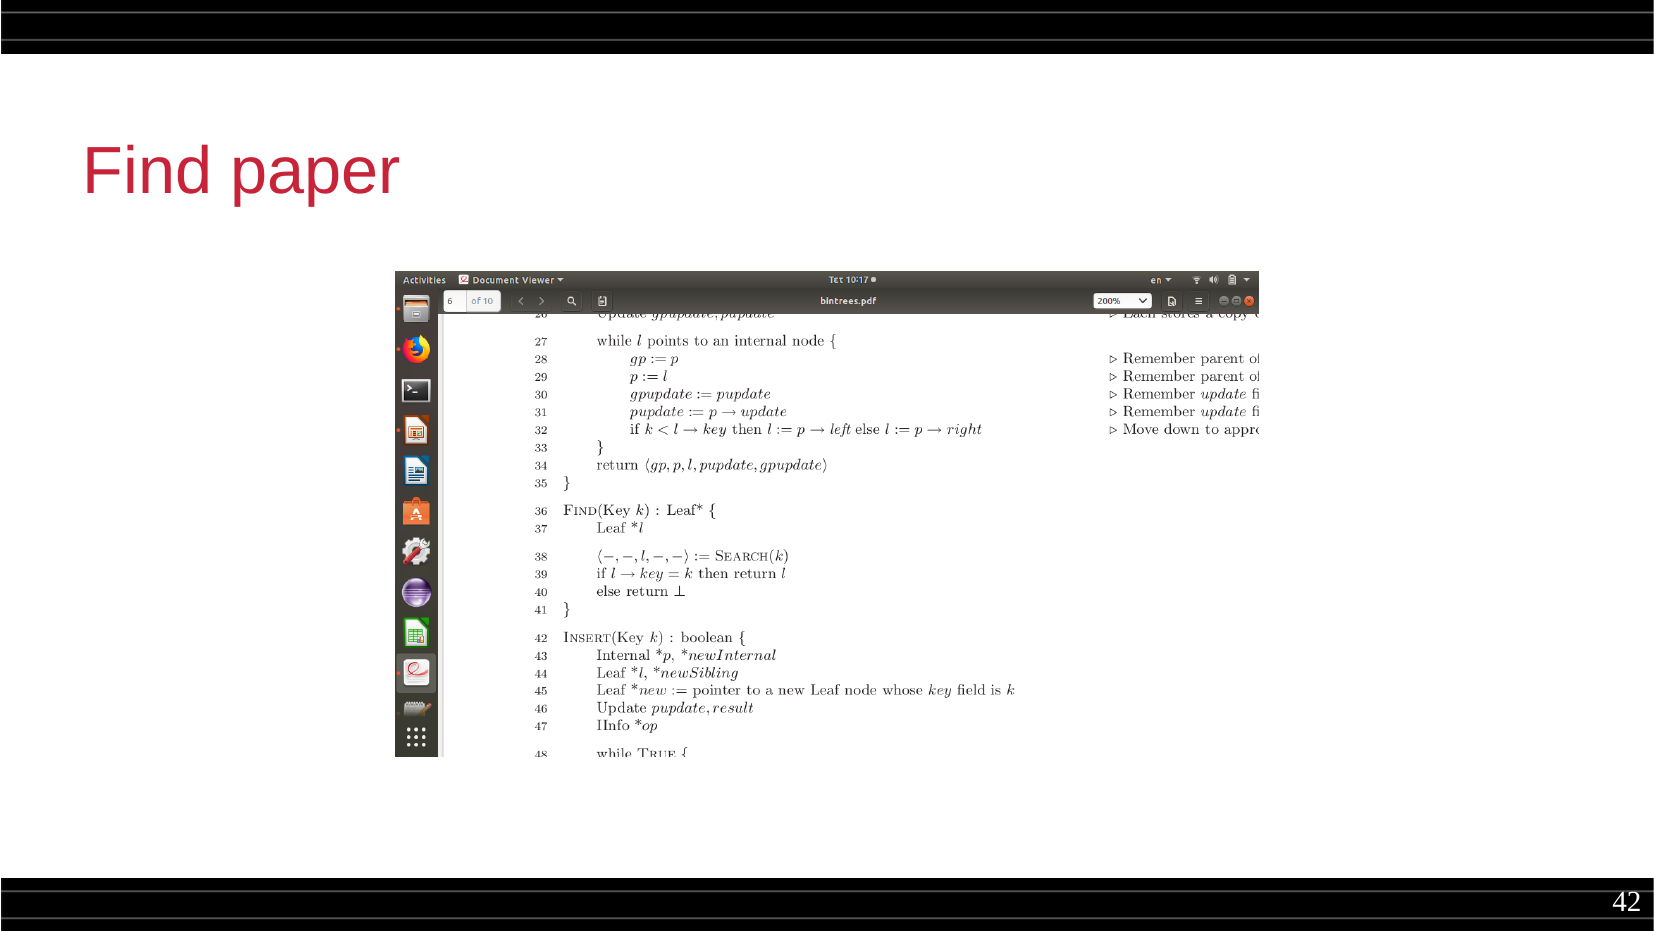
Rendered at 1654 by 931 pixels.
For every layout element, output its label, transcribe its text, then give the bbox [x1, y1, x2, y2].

picture [395, 271, 1259, 757]
picture [1, 878, 1654, 931]
picture [1, 0, 1654, 54]
title Find paper [82, 92, 1571, 249]
